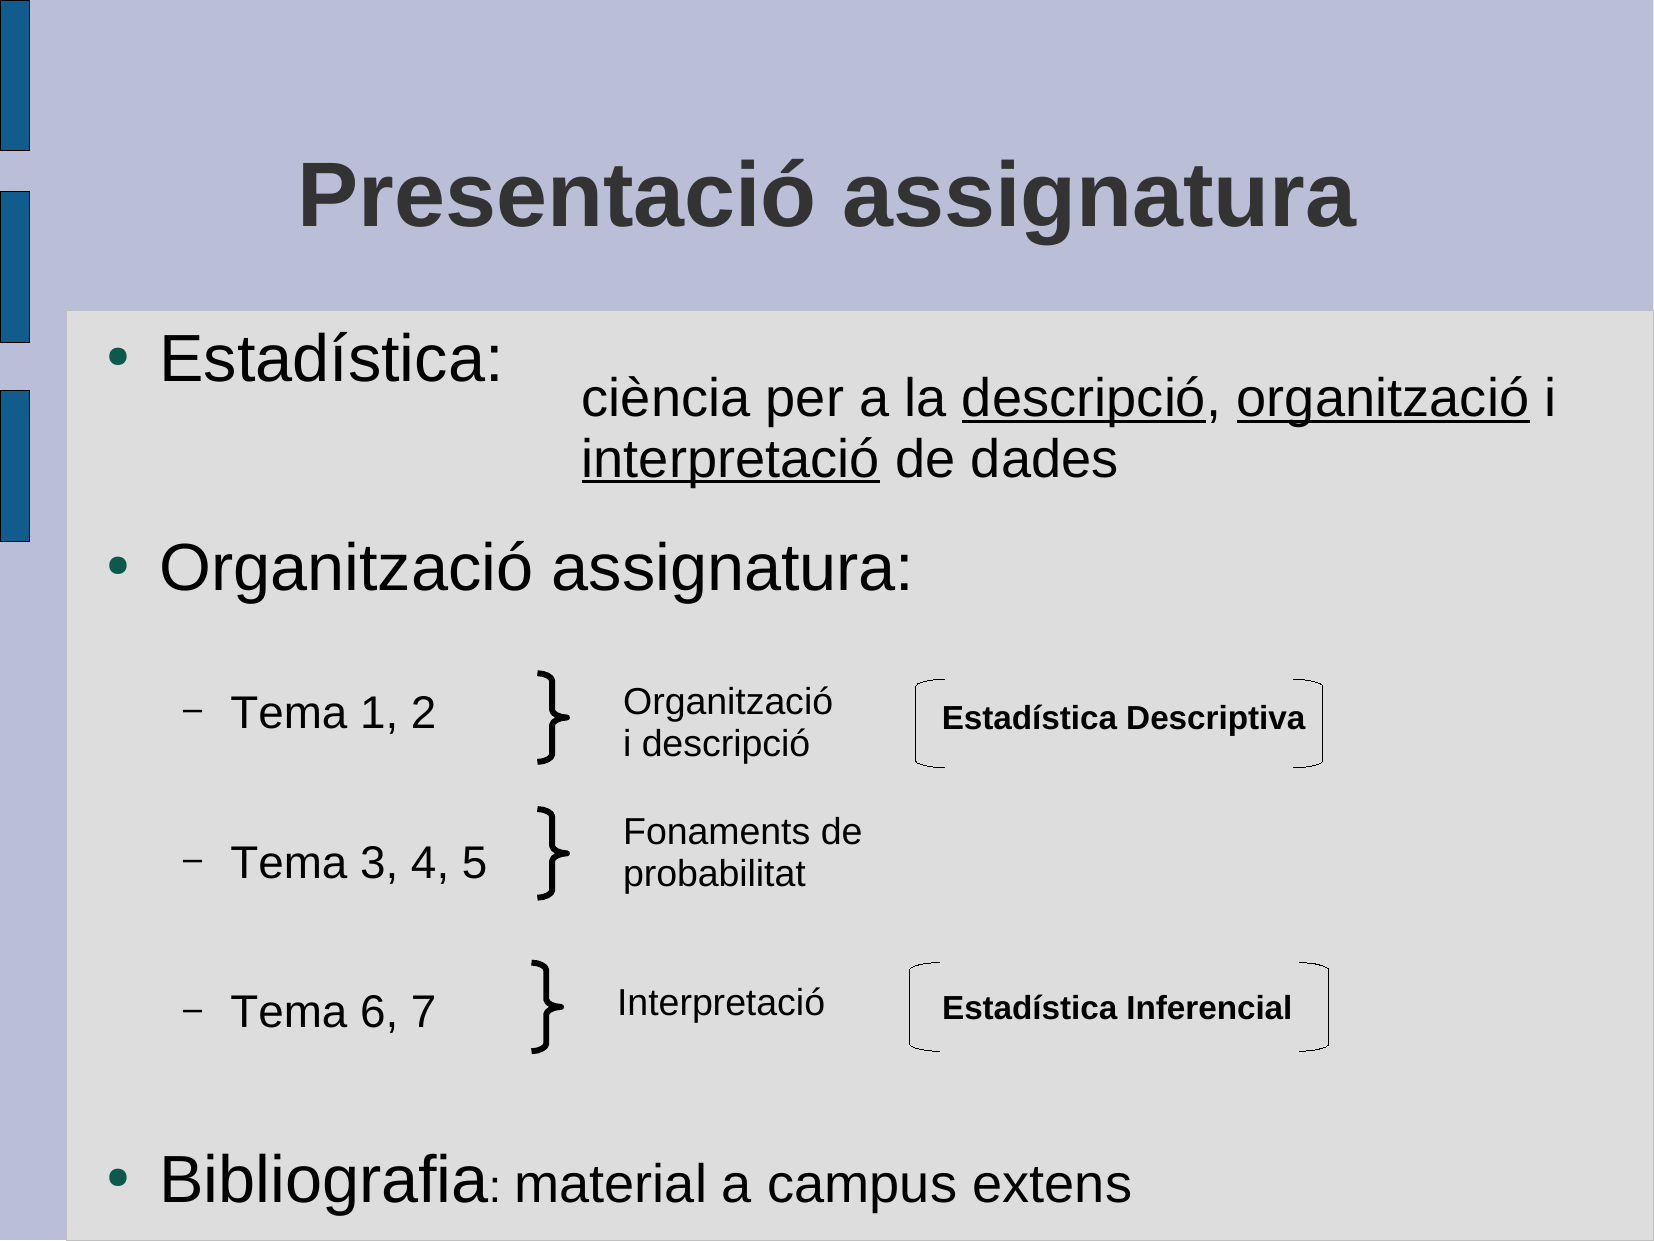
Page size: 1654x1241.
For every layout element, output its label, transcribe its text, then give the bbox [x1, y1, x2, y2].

text_box Estadística Descriptiva [927, 692, 1321, 746]
title Presentació assignatura [121, 91, 1534, 299]
text_box ciència per a la descripció, organització i interpretació de dades [566, 360, 1607, 497]
text_box Interpretació [602, 974, 857, 1032]
list Estadística: Organització assignatura: Tema 1, 2 Tema 3, 4, 5 Tema 6, 7 Bibliografia: material a campus extens [88, 321, 1536, 1216]
text_box Fonaments de probabilitat [608, 803, 886, 903]
text_box Estadística Inferencial [927, 981, 1308, 1035]
text_box Organització i descripció [608, 673, 863, 773]
